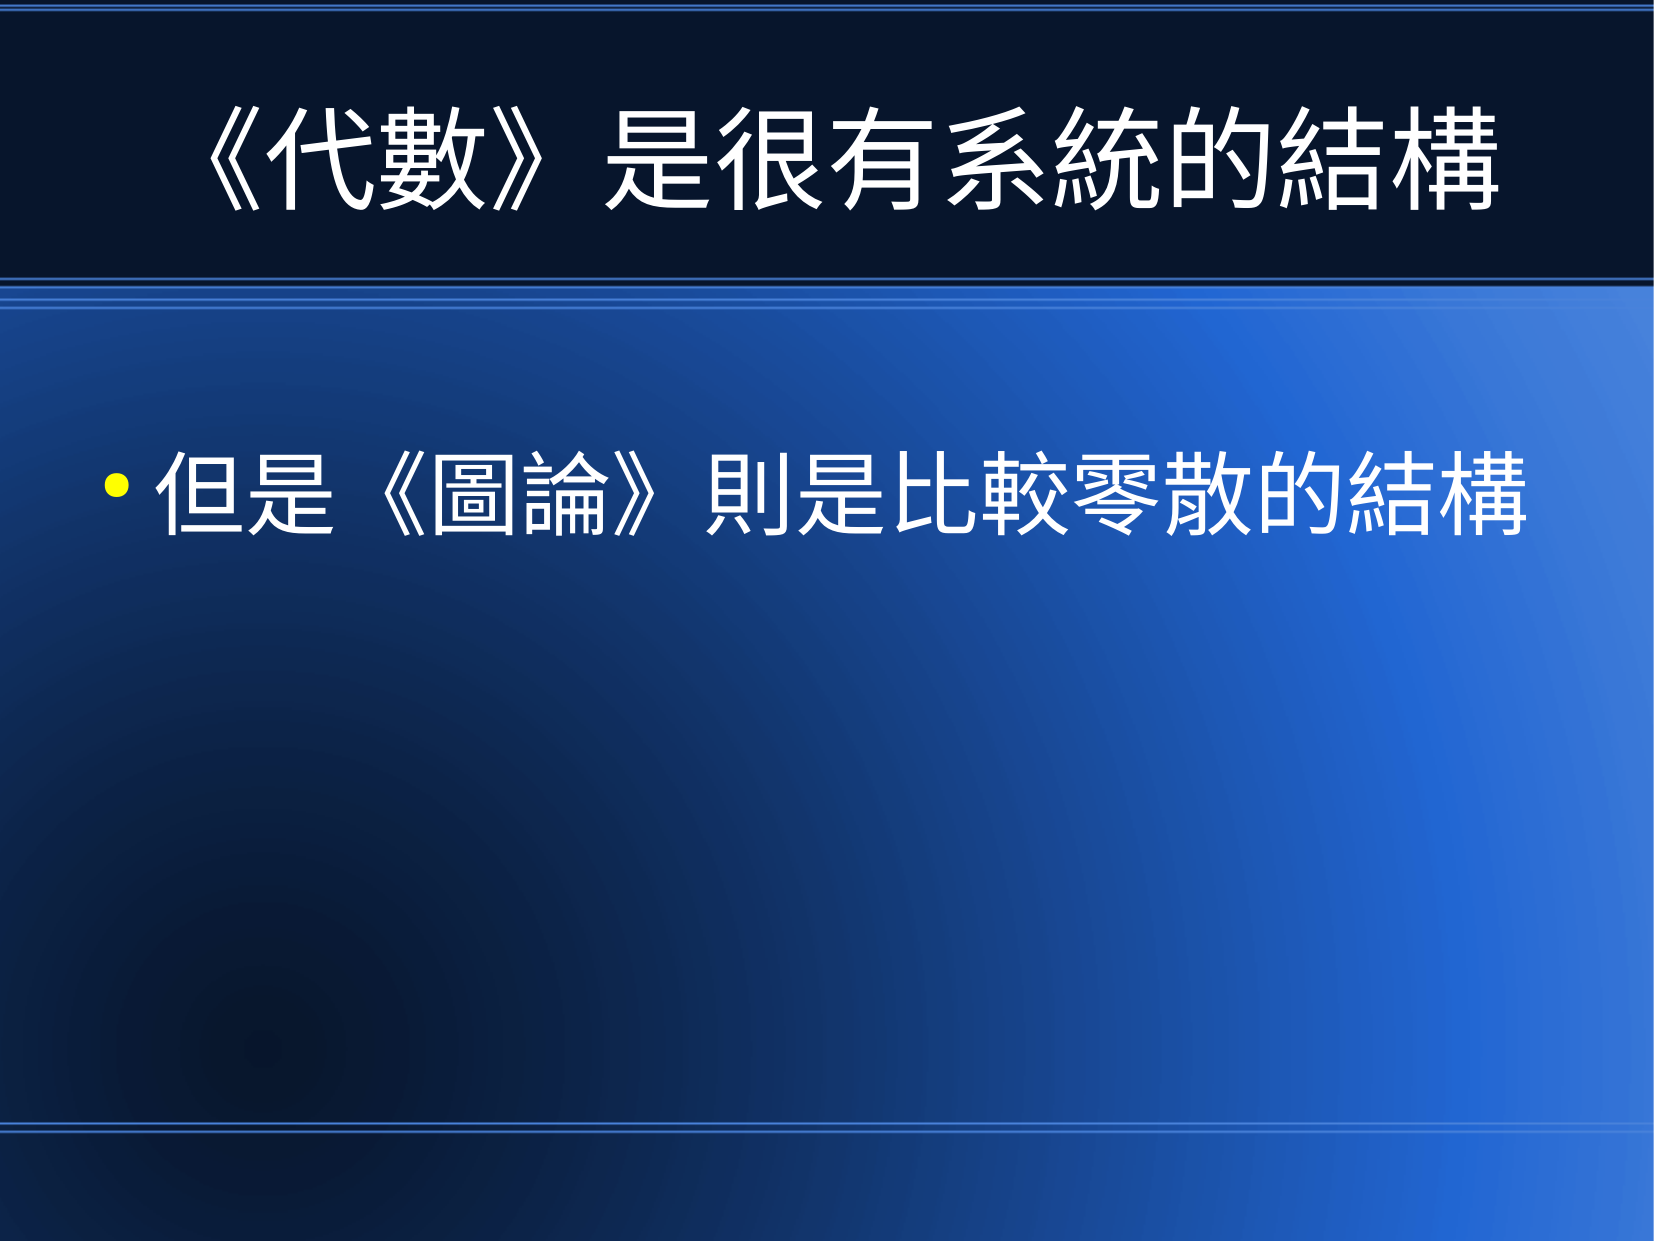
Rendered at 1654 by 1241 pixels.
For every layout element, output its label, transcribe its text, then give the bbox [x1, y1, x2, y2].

picture [0, 0, 1654, 1241]
title 《代數》是很有系統的結構 [82, 49, 1571, 257]
list 但是《圖論》則是比較零散的結構 [82, 355, 1571, 1241]
